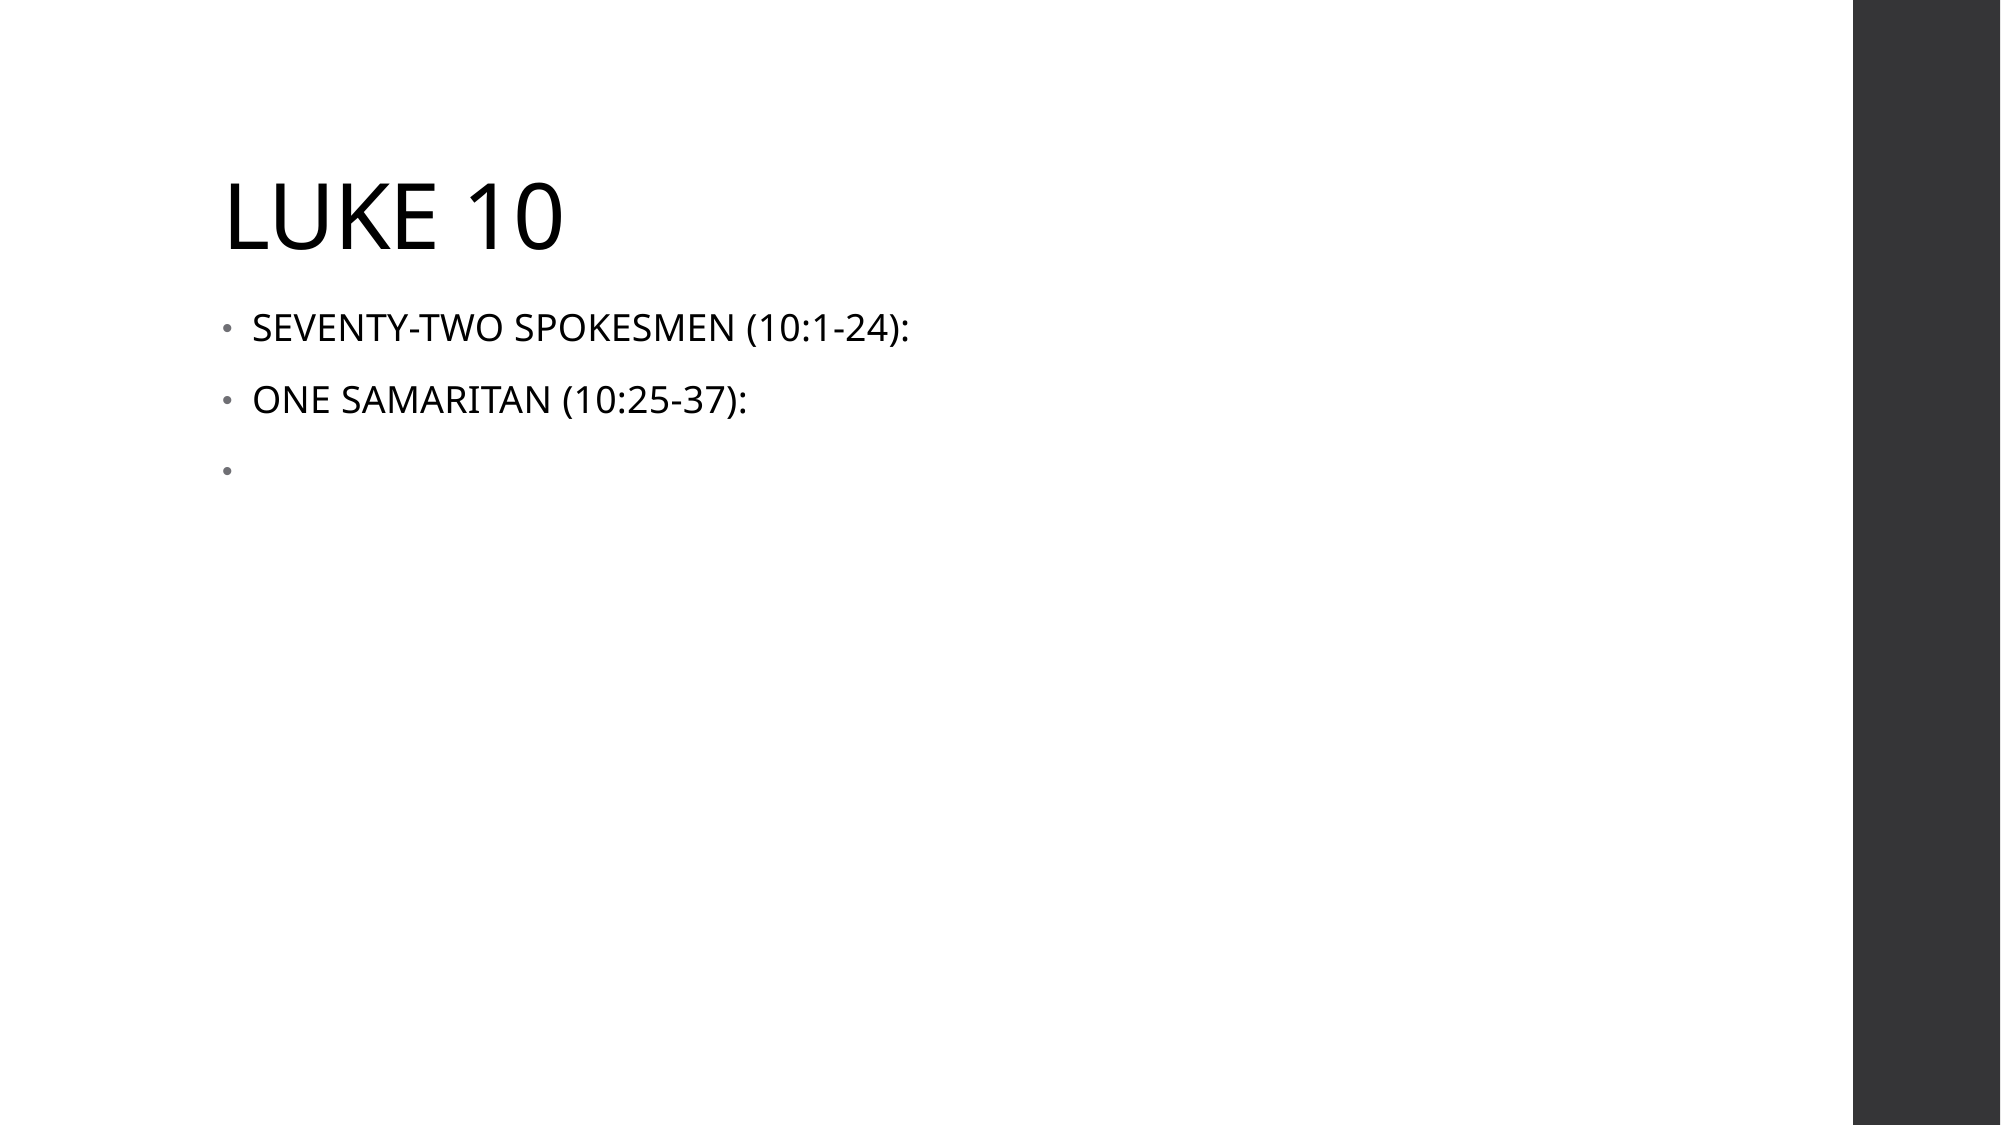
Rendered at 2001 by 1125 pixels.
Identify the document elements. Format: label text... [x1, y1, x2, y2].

list SEVENTY-TWO SPOKESMEN (10:1-24): ONE SAMARITAN (10:25-37): [206, 299, 1617, 1014]
title LUKE 10 [206, 60, 1797, 278]
